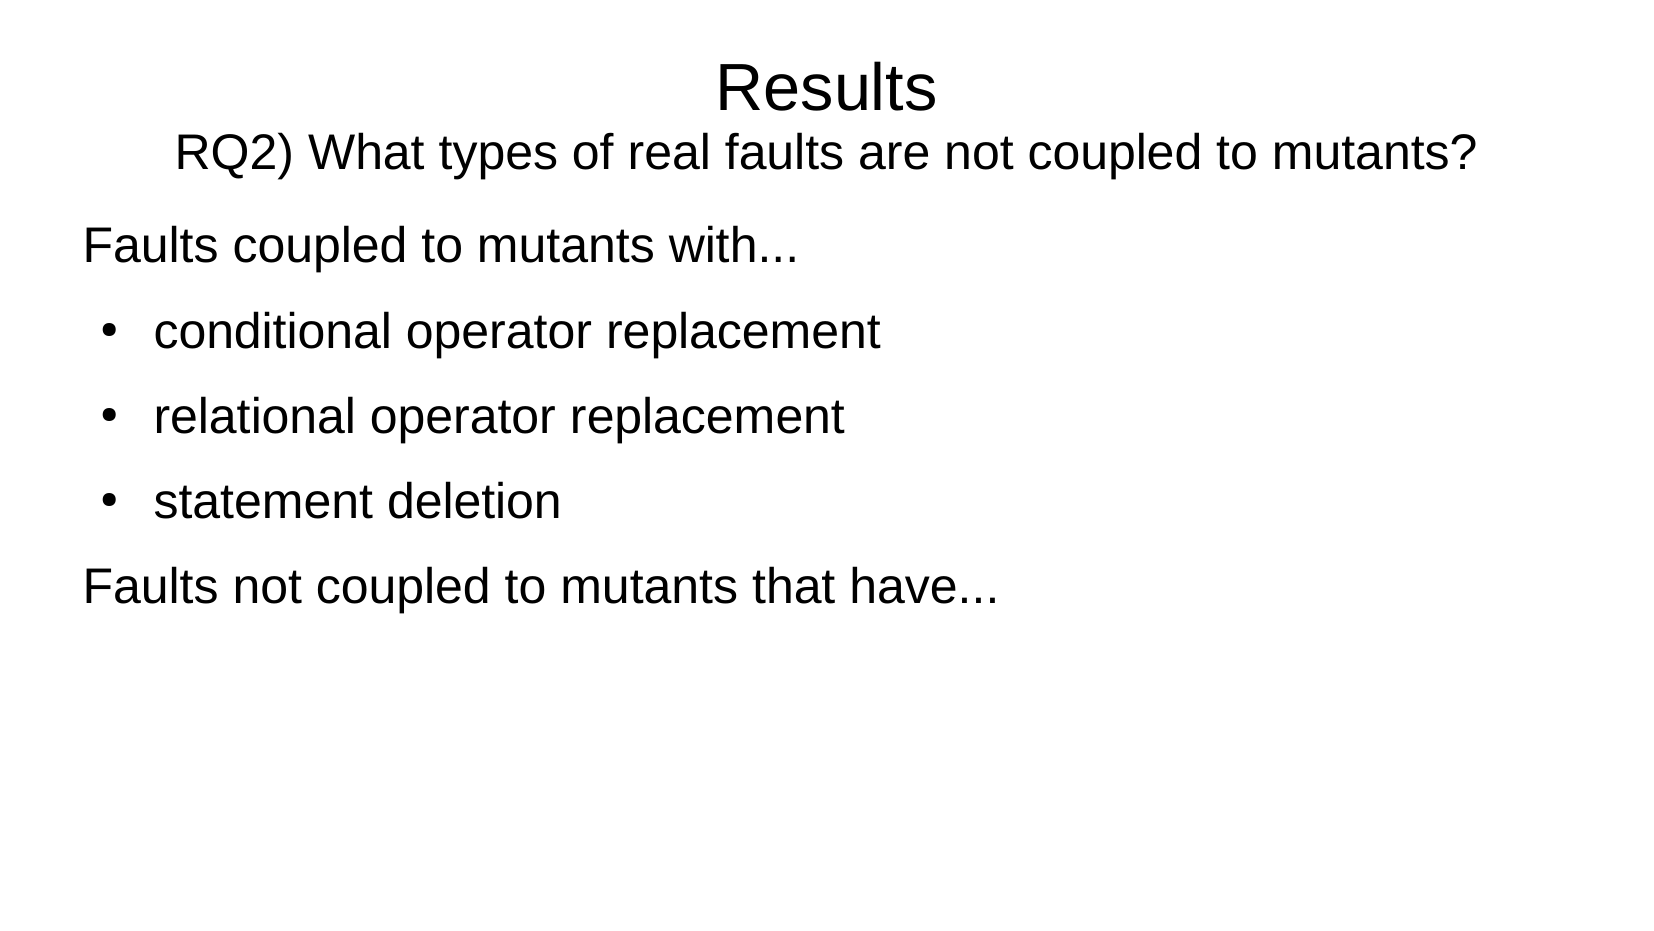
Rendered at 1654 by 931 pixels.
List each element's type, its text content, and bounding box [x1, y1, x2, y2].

list Faults coupled to mutants with... conditional operator replacement relational operator replacement statement deletion Faults not coupled to mutants that have... [82, 217, 1571, 758]
title Results RQ2) What types of real faults are not coupled to mutants? [82, 37, 1571, 193]
